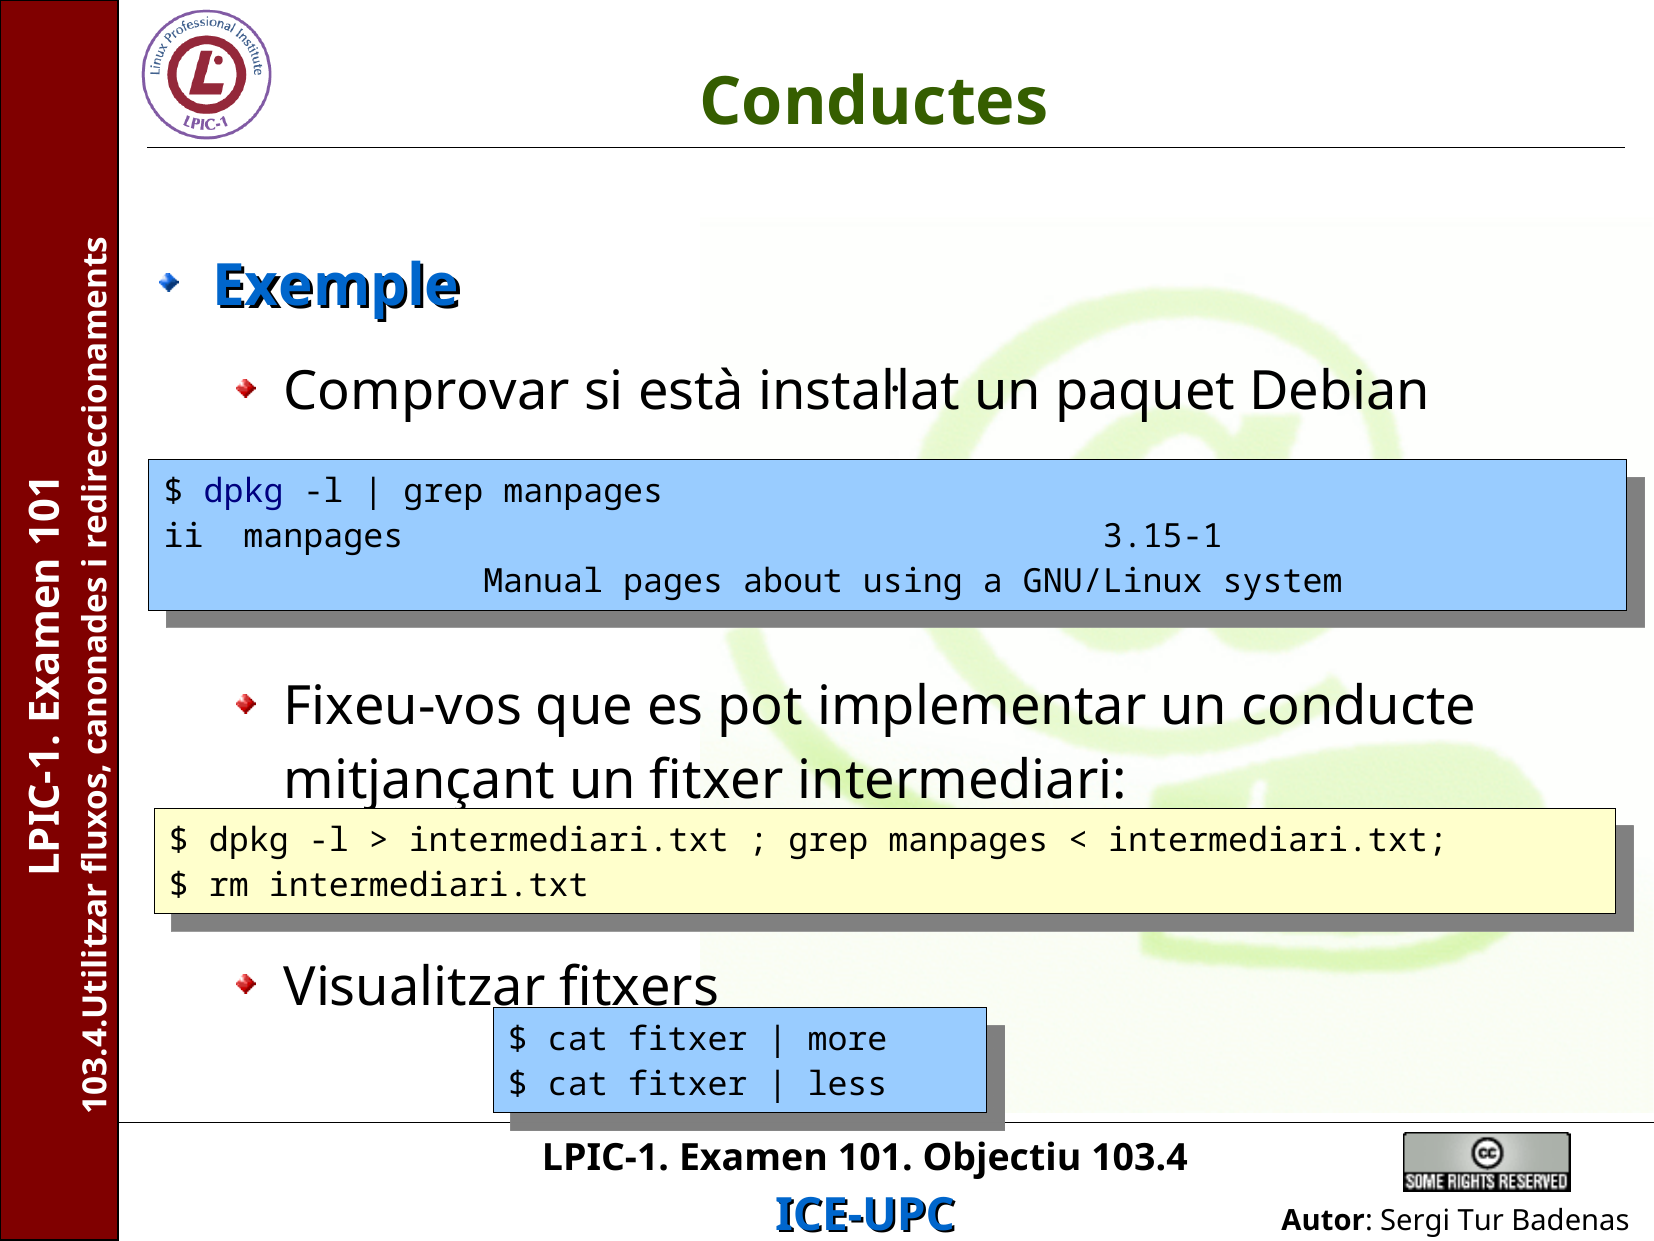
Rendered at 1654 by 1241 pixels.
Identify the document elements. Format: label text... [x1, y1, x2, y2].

picture [1403, 1132, 1571, 1192]
picture [135, 5, 277, 55]
text_box $ dpkg -l > intermediari.txt ; grep manpages < intermediari.txt; $ rm intermediari.txt [154, 808, 1616, 890]
title Conductes [129, 55, 1619, 142]
list Exemple Comprovar si està instal·lat un paquet Debian Fixeu-vos que es pot implementar un conducte mitjançant un fitxer intermediari: Visualitzar fitxers [141, 242, 1630, 1078]
picture [700, 217, 1654, 1113]
text_box $ cat fitxer | more $ cat fitxer | less [493, 1007, 987, 1089]
text_box $ dpkg -l | grep manpages ii manpages 3.15-1 Manual pages about using a GNU/Linux system [148, 459, 1627, 575]
